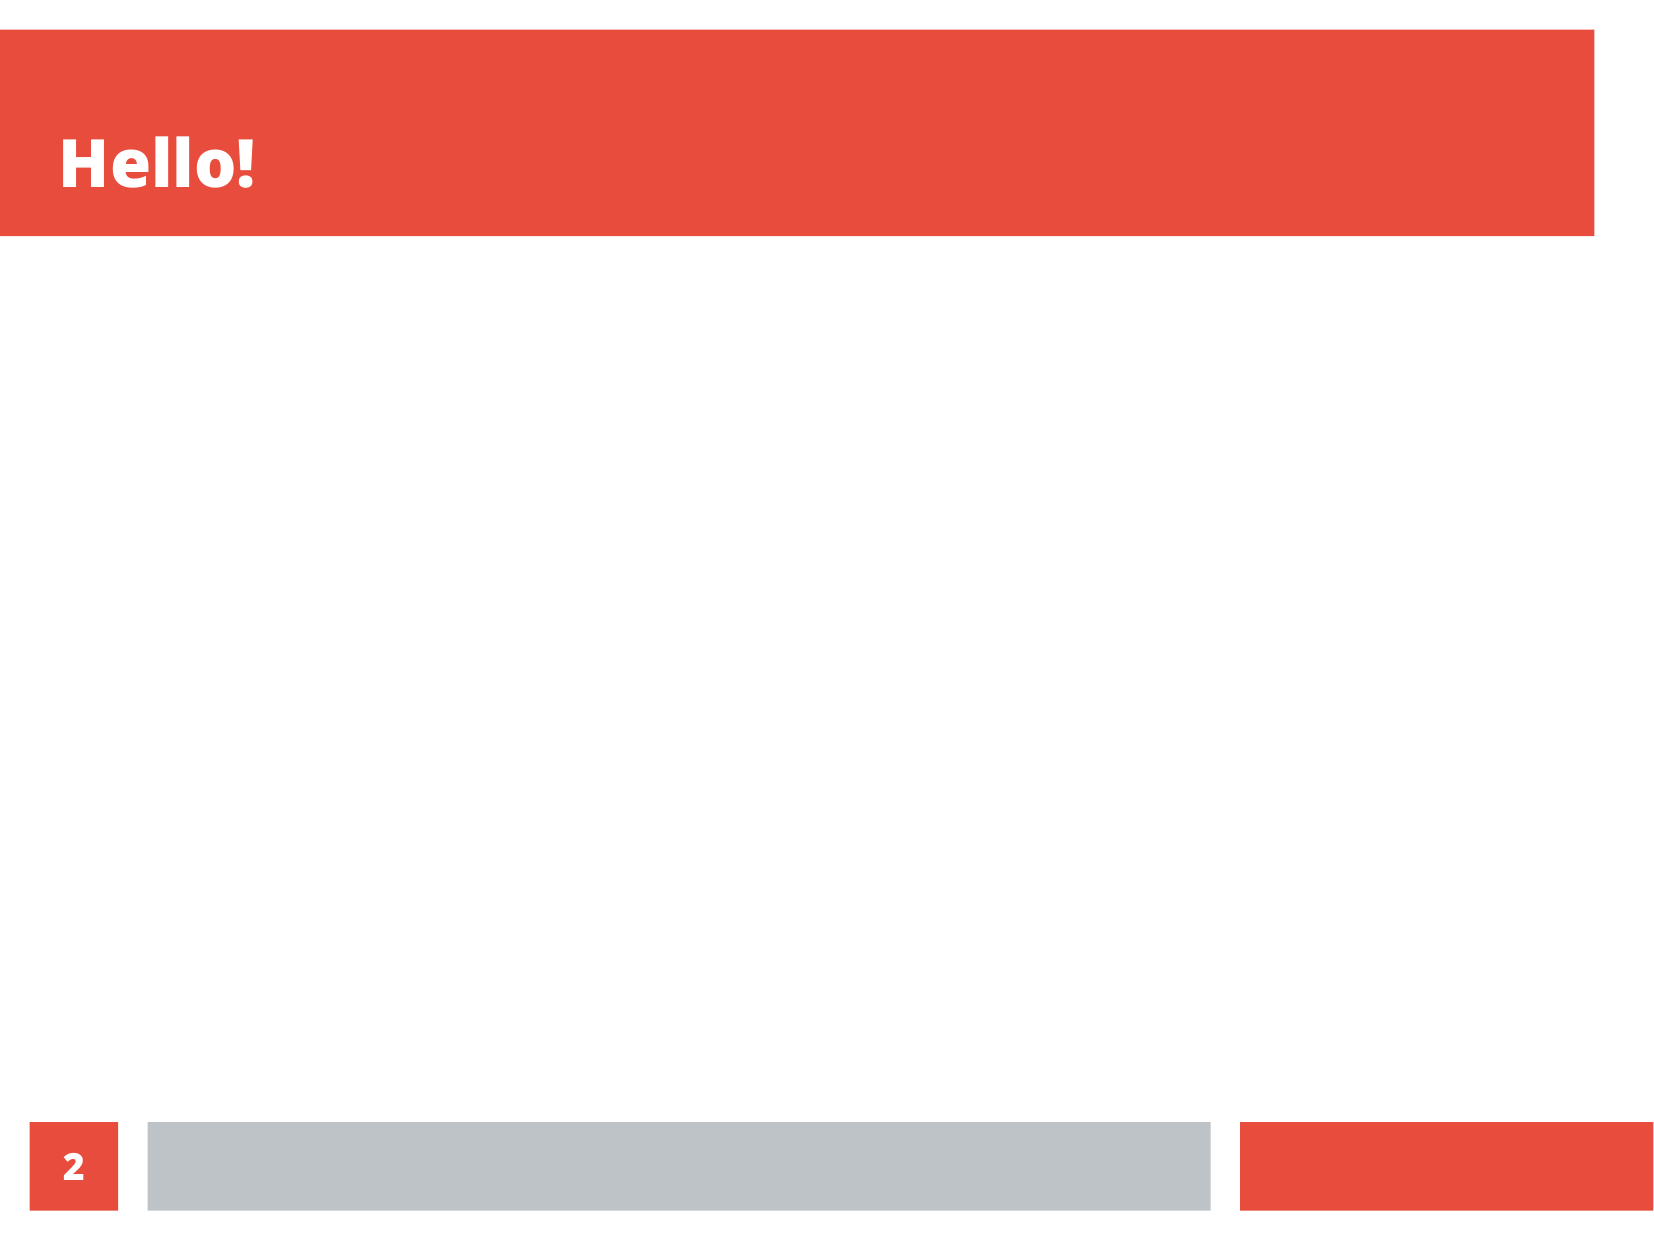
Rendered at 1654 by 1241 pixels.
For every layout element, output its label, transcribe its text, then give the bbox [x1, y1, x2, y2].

title Hello! [59, 59, 1595, 207]
